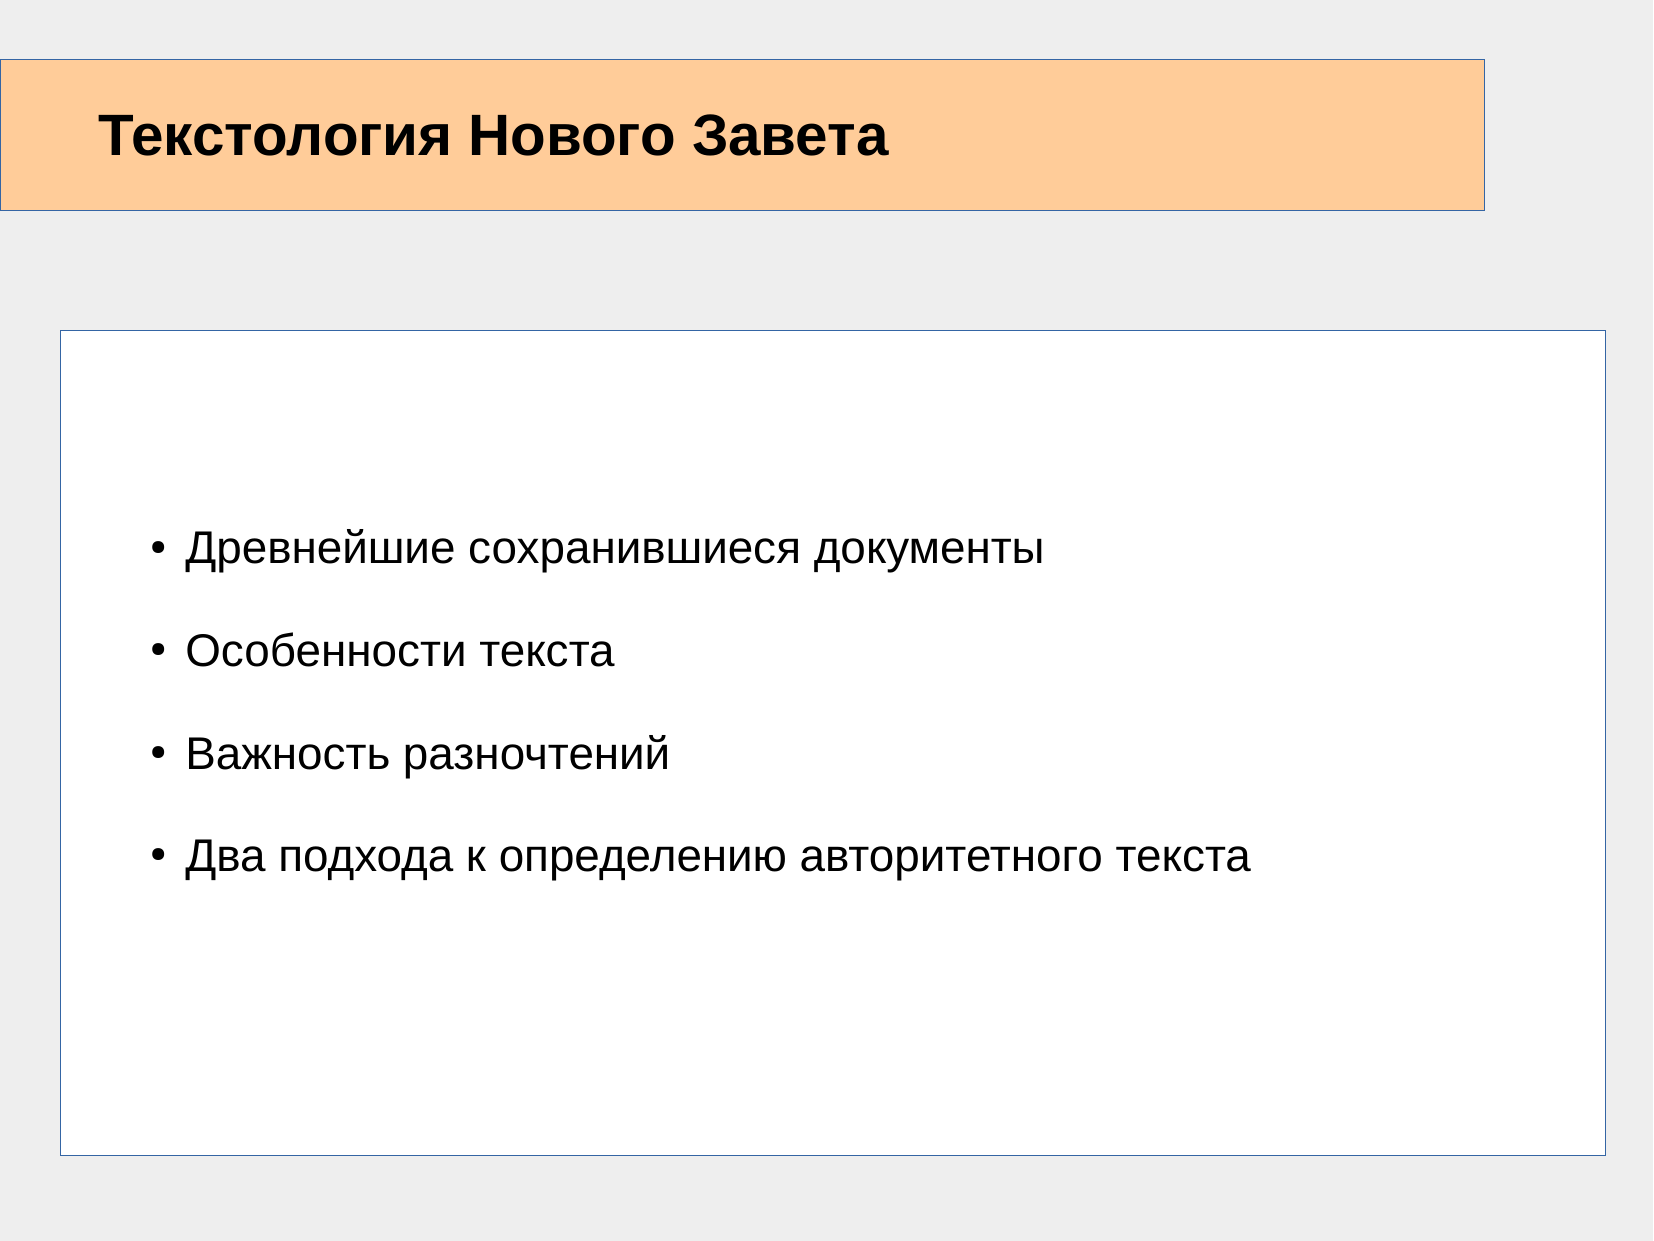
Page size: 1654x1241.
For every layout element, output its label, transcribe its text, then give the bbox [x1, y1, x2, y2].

text_box Текстология Нового Завета [0, 59, 1485, 211]
text_box [60, 330, 1606, 1156]
subtitle Древнейшие сохранившиеся документы Особенности текста Важность разночтений Два подхода к определению авторитетного текста [150, 420, 1531, 1099]
